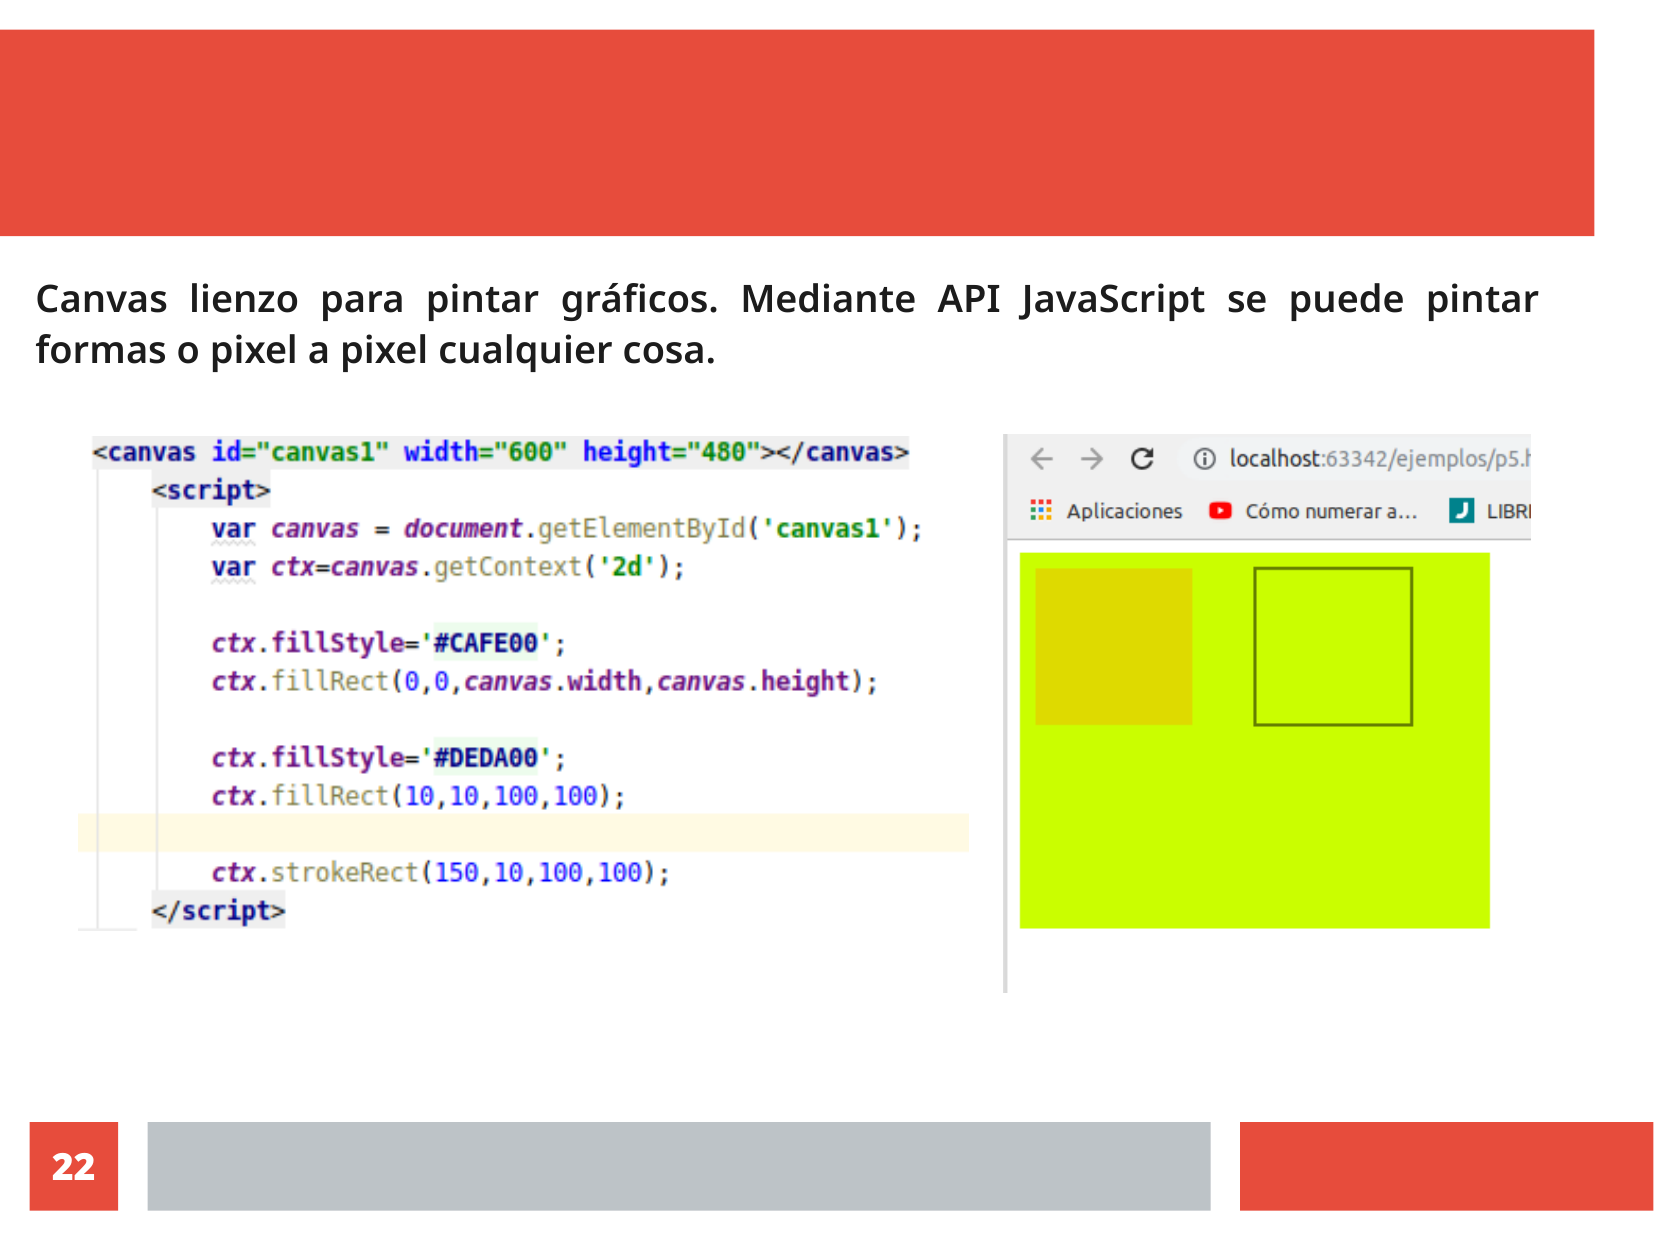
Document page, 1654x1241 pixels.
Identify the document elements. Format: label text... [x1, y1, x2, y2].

picture [78, 436, 969, 931]
picture [1003, 434, 1531, 993]
list Canvas lienzo para pintar gráficos. Mediante API JavaScript se puede pintar formas o pixel a pixel cualquier cosa. [35, 271, 1542, 378]
